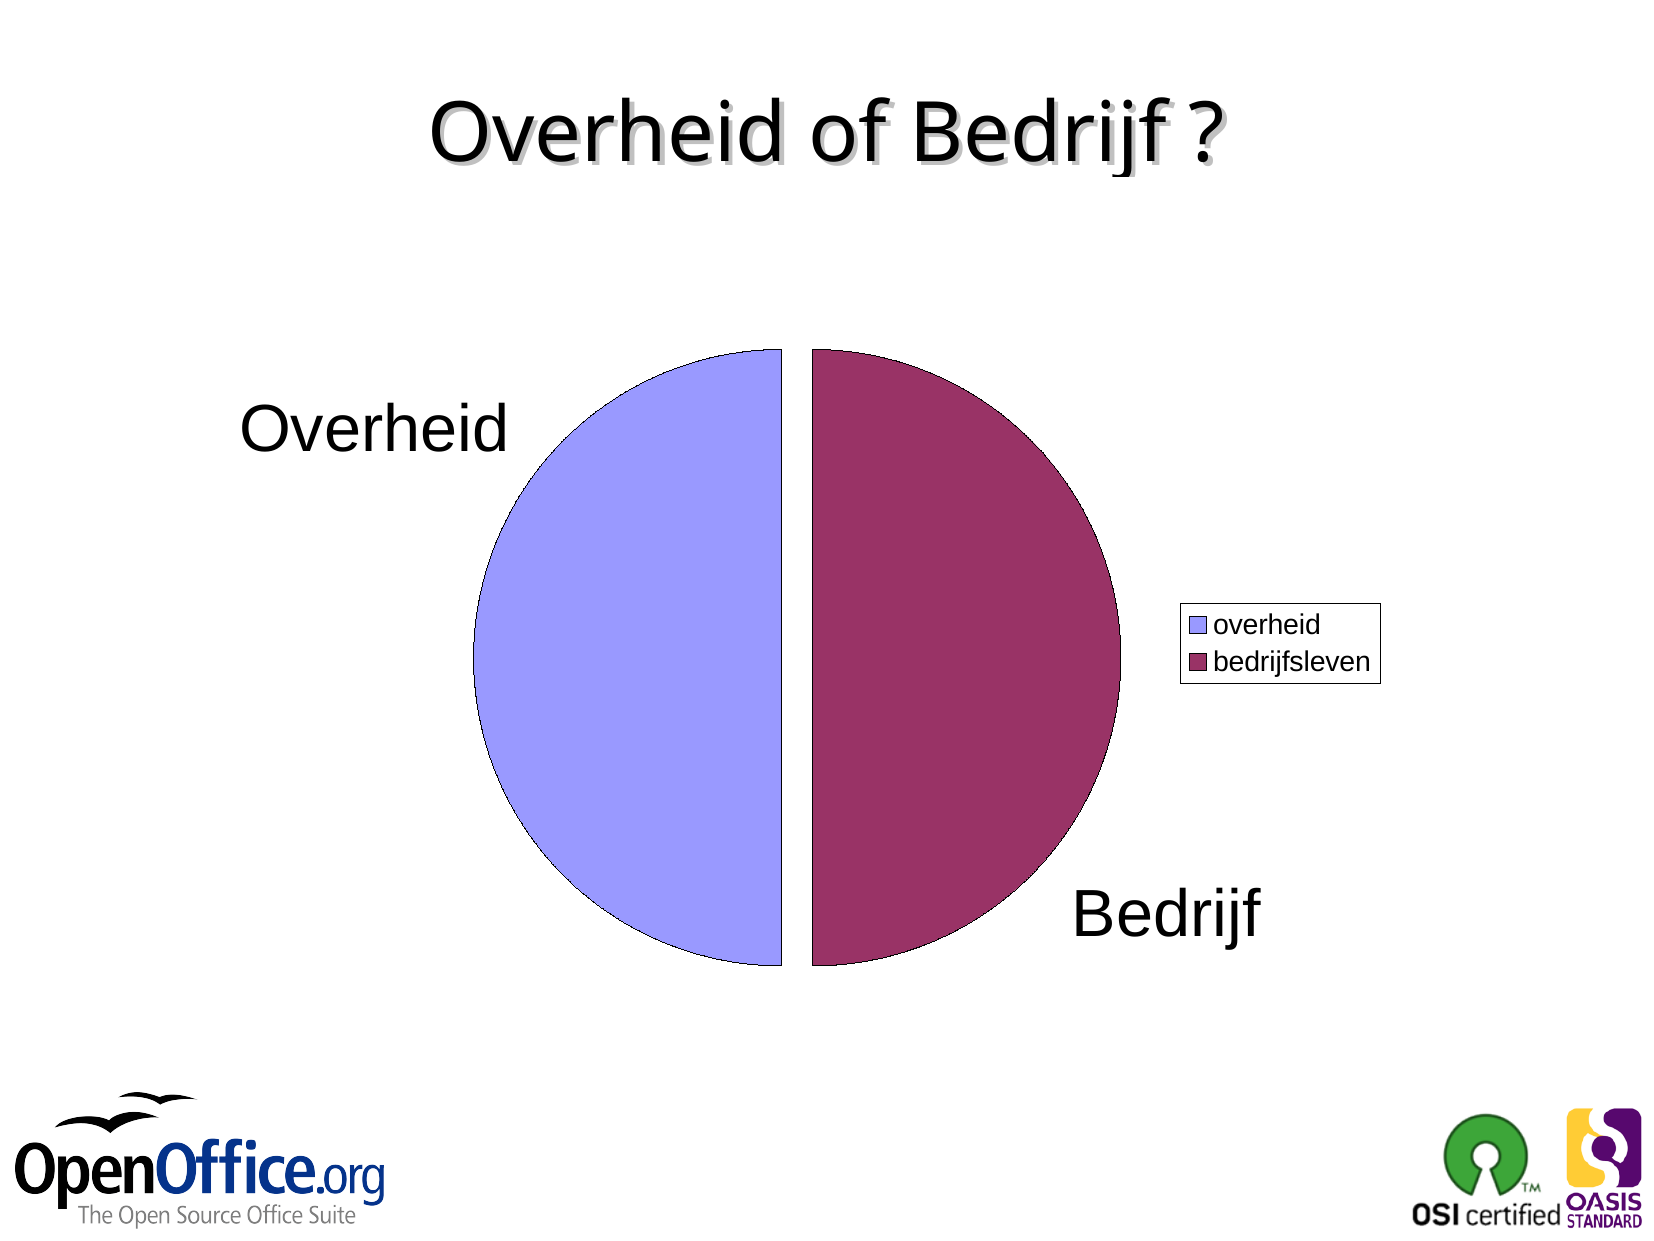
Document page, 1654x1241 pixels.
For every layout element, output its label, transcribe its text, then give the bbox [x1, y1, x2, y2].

picture [15, 1092, 384, 1229]
text_box Overheid [224, 388, 525, 479]
picture [1405, 1102, 1654, 1238]
title Overheid of Bedrijf ? [82, 49, 1571, 207]
chart [454, 177, 1400, 1123]
text_box Bedrijf [1057, 873, 1276, 963]
